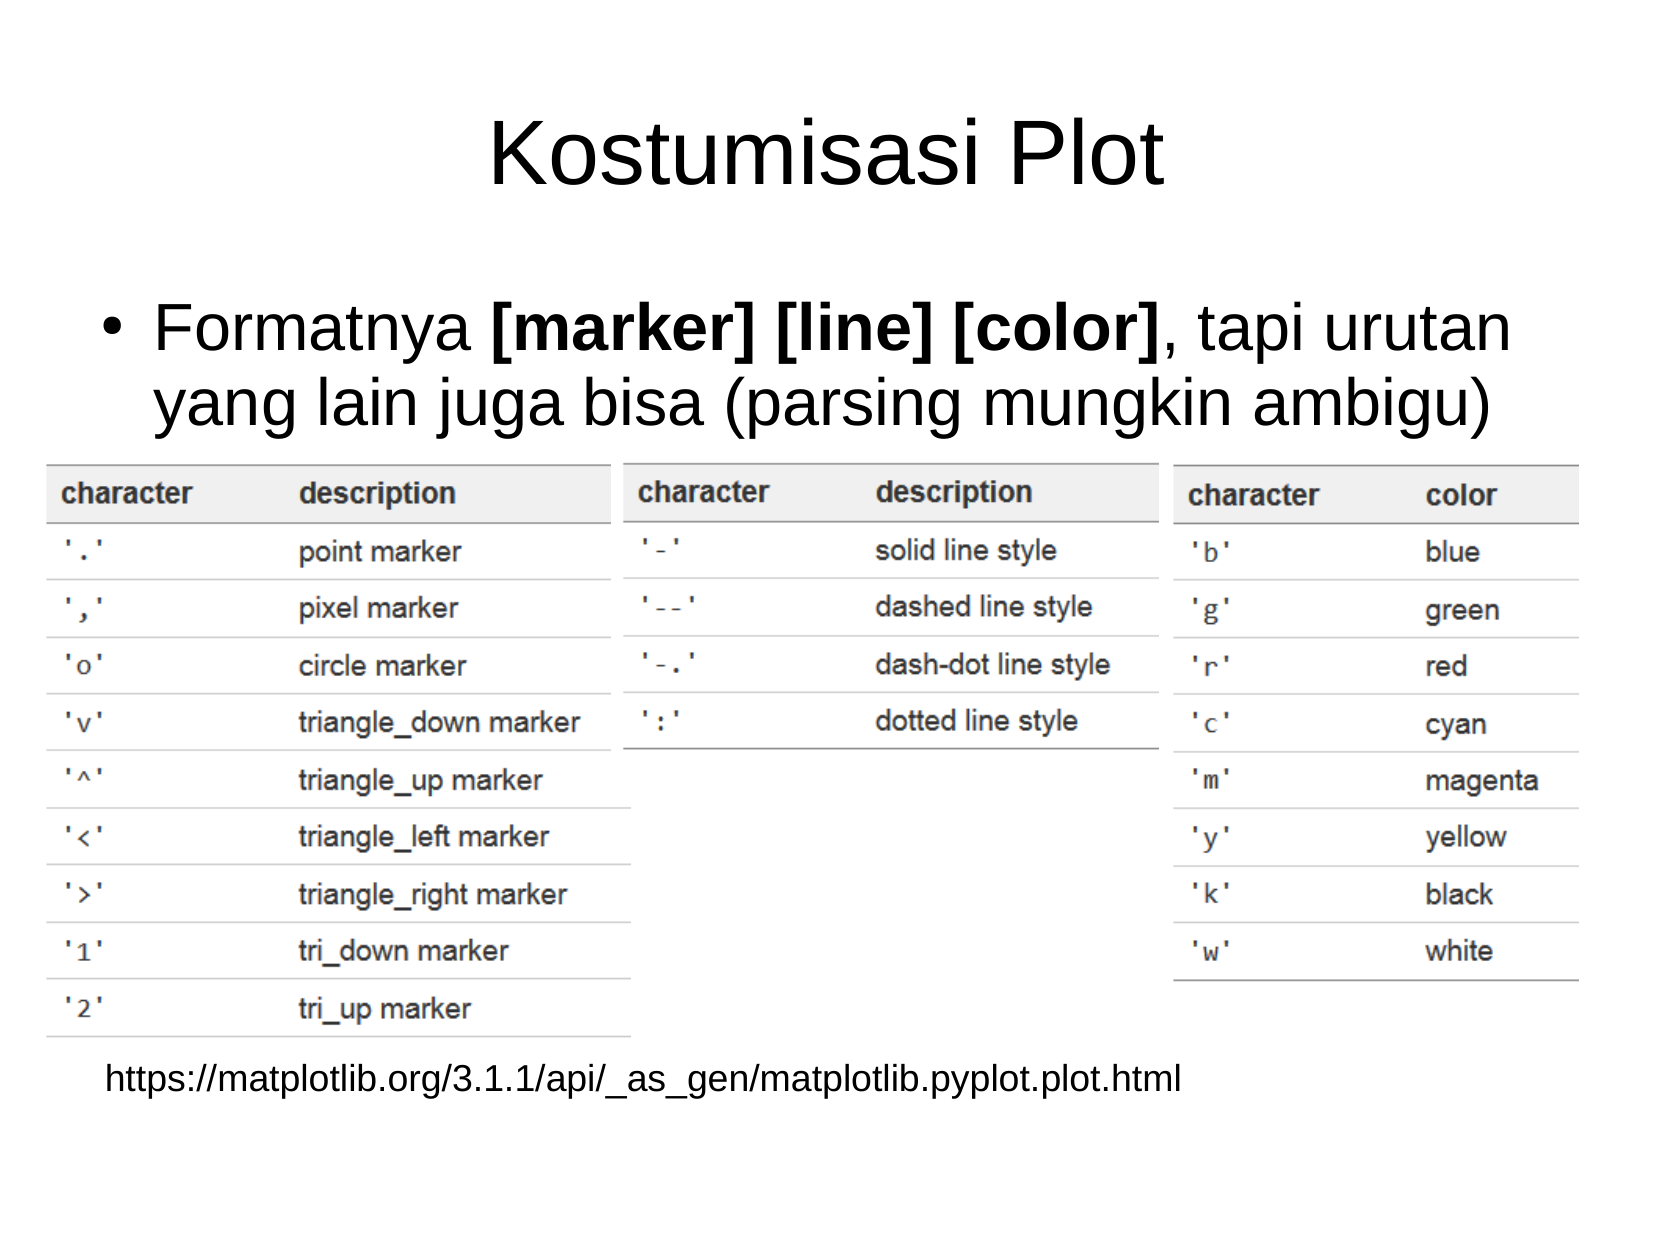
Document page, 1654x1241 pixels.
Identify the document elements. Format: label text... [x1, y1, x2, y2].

title Kostumisasi Plot [82, 49, 1571, 257]
list Formatnya [marker] [line] [color], tapi urutan yang lain juga bisa (parsing mungkin ambigu) [82, 290, 1571, 449]
list Formatnya [marker] [line] [color], tapi urutan yang lain juga bisa (parsing mungkin ambigu) [631, 770, 1571, 1010]
text_box https://matplotlib.org/3.1.1/api/_as_gen/matplotlib.pyplot.plot.html [90, 1050, 1486, 1107]
picture [31, 440, 1579, 1047]
